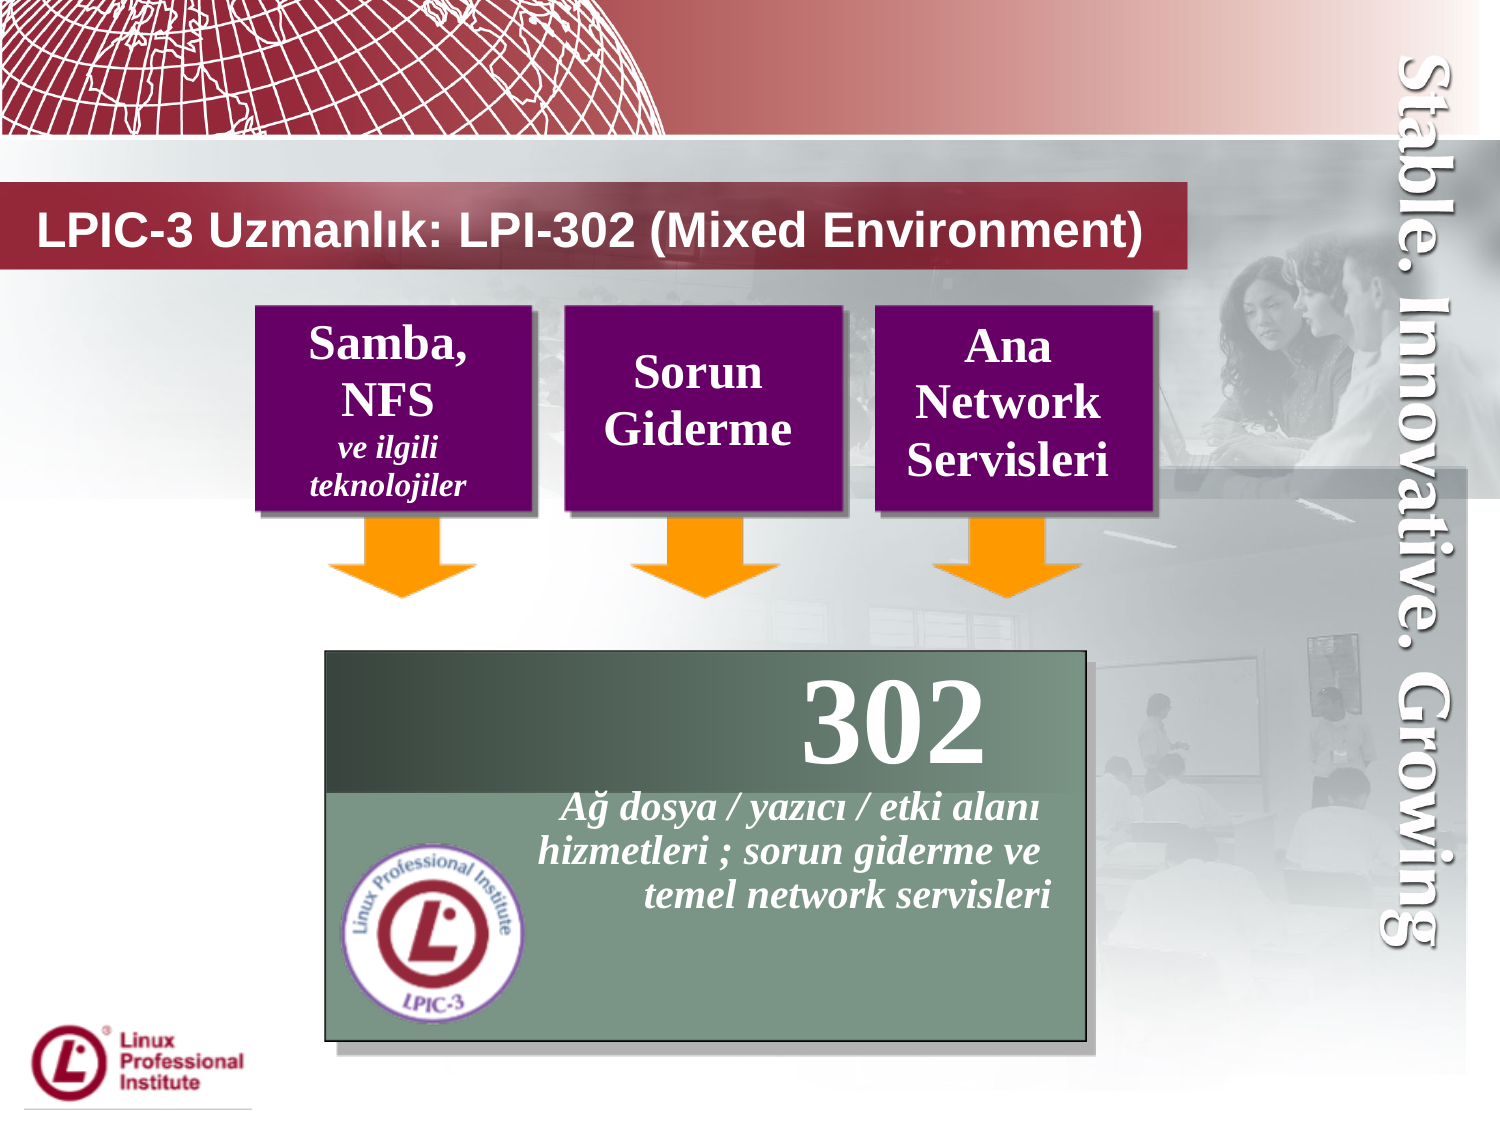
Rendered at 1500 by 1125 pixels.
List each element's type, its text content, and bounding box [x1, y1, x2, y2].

text_box Sorun Giderme [591, 342, 806, 457]
text_box 302 [800, 649, 1035, 793]
text_box Ana Network Servisleri [901, 316, 1116, 488]
text_box LPIC-3 Uzmanlık: LPI-302 (Mixed Environment)‏ [35, 199, 1264, 260]
text_box Samba, NFS ve ilgili teknolojiler [281, 313, 496, 504]
picture [0, 0, 1500, 1113]
text_box Ağ dosya / yazıcı / etki alanı hizmetleri ; sorun giderme ve temel network servisleri [492, 795, 1067, 921]
